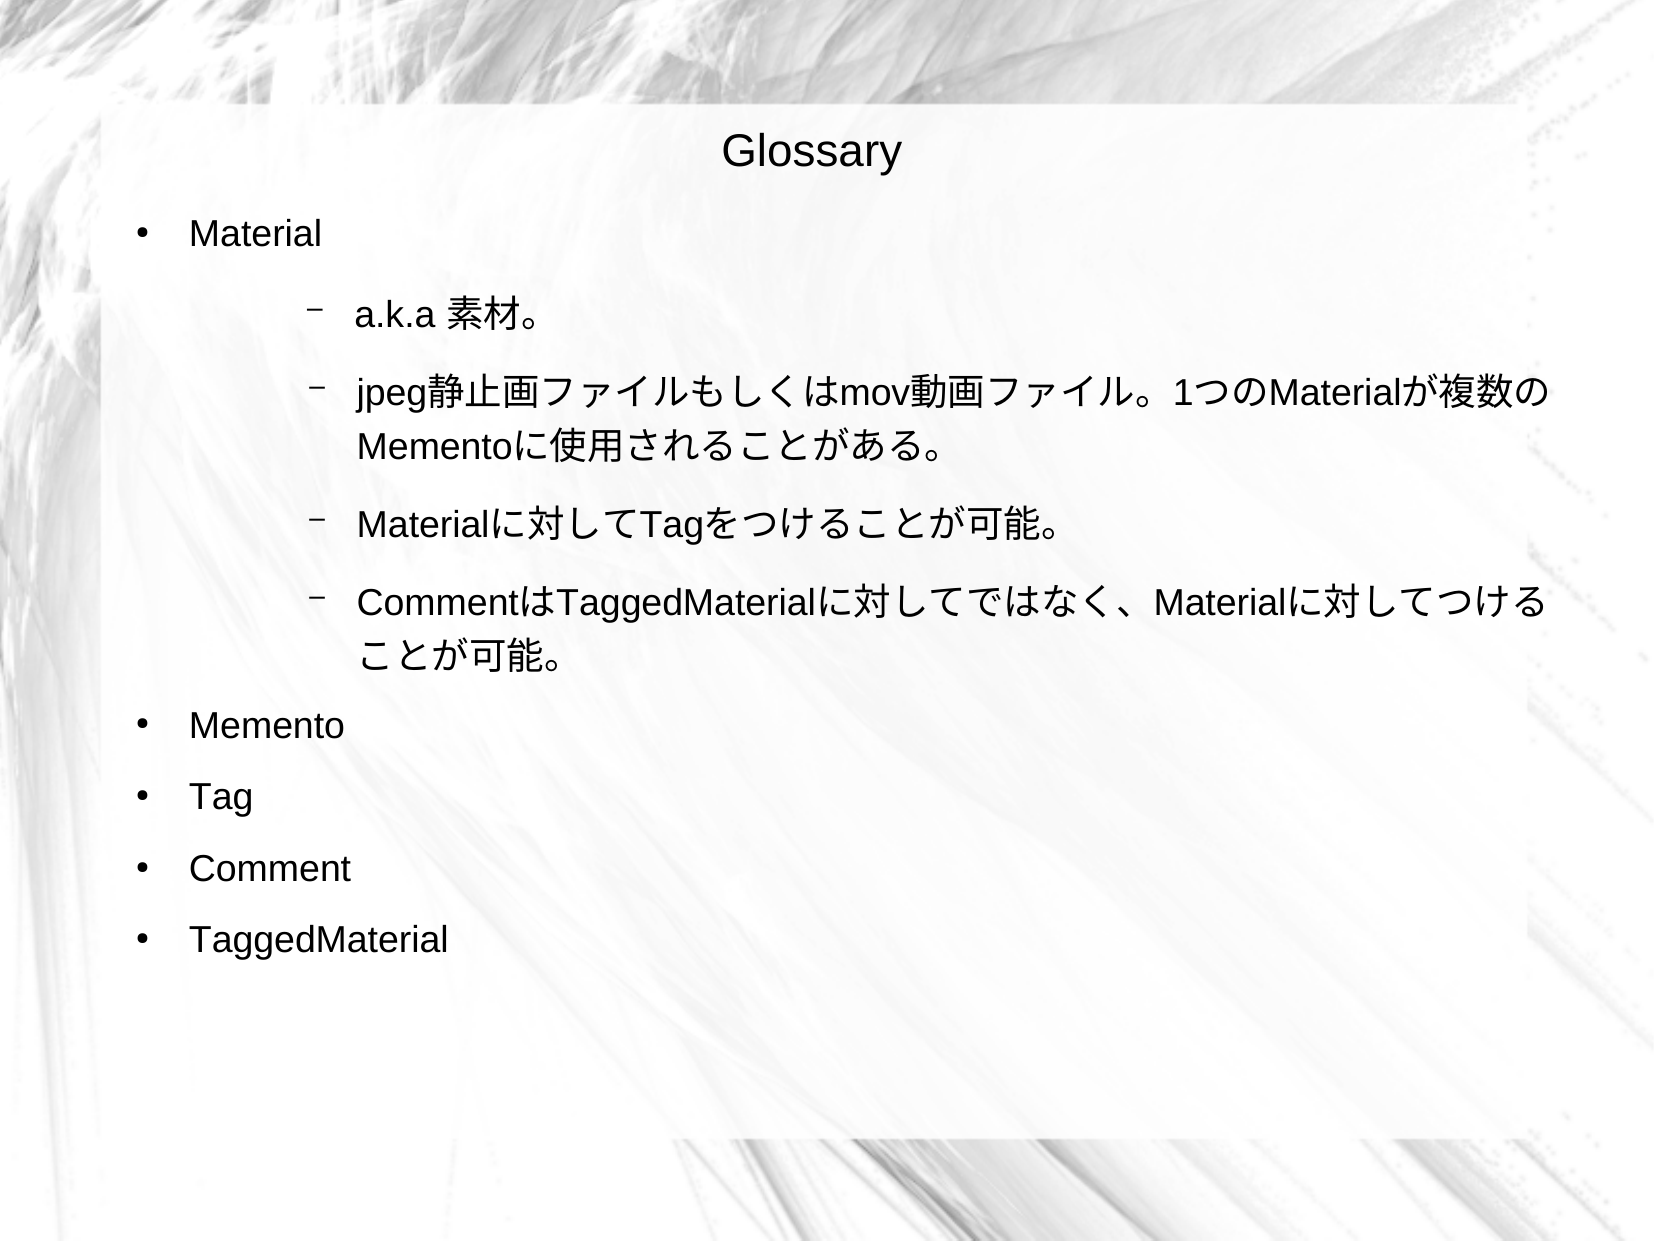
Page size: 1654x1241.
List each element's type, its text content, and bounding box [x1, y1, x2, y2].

title Glossary [118, 112, 1506, 189]
list Material a.k.a 素材。 jpeg静止画ファイルもしくはmov動画ファイル。1つのMaterialが複数のMementoに使用されることがある。 Materialに対してTagをつけることが可能。 CommentはTaggedMaterialに対してではなく、Materialに対してつけることが可能。 Memento Tag Comment TaggedMaterial [118, 212, 1571, 932]
picture [0, 0, 1654, 1241]
